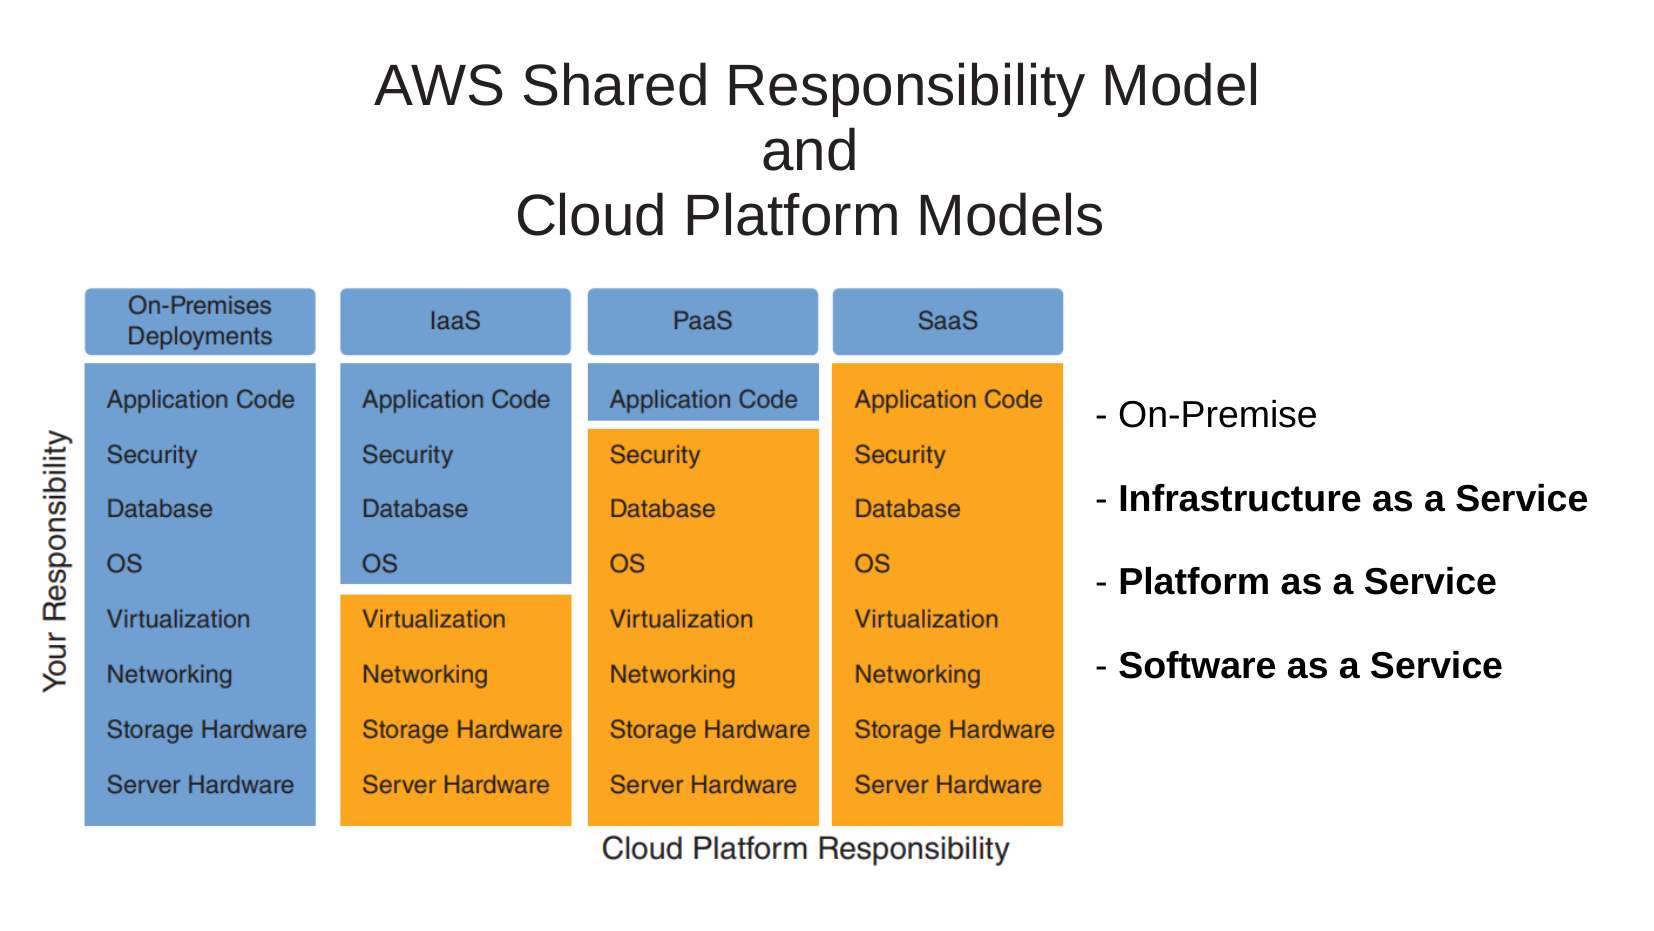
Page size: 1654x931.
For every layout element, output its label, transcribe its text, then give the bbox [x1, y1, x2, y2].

picture [26, 254, 1096, 886]
text_box AWS Shared Responsibility Model and Cloud Platform Models [180, 45, 1441, 256]
title - On-Premise - Infrastructure as a Service - Platform as a Service - Software as a Service [1095, 333, 1642, 705]
